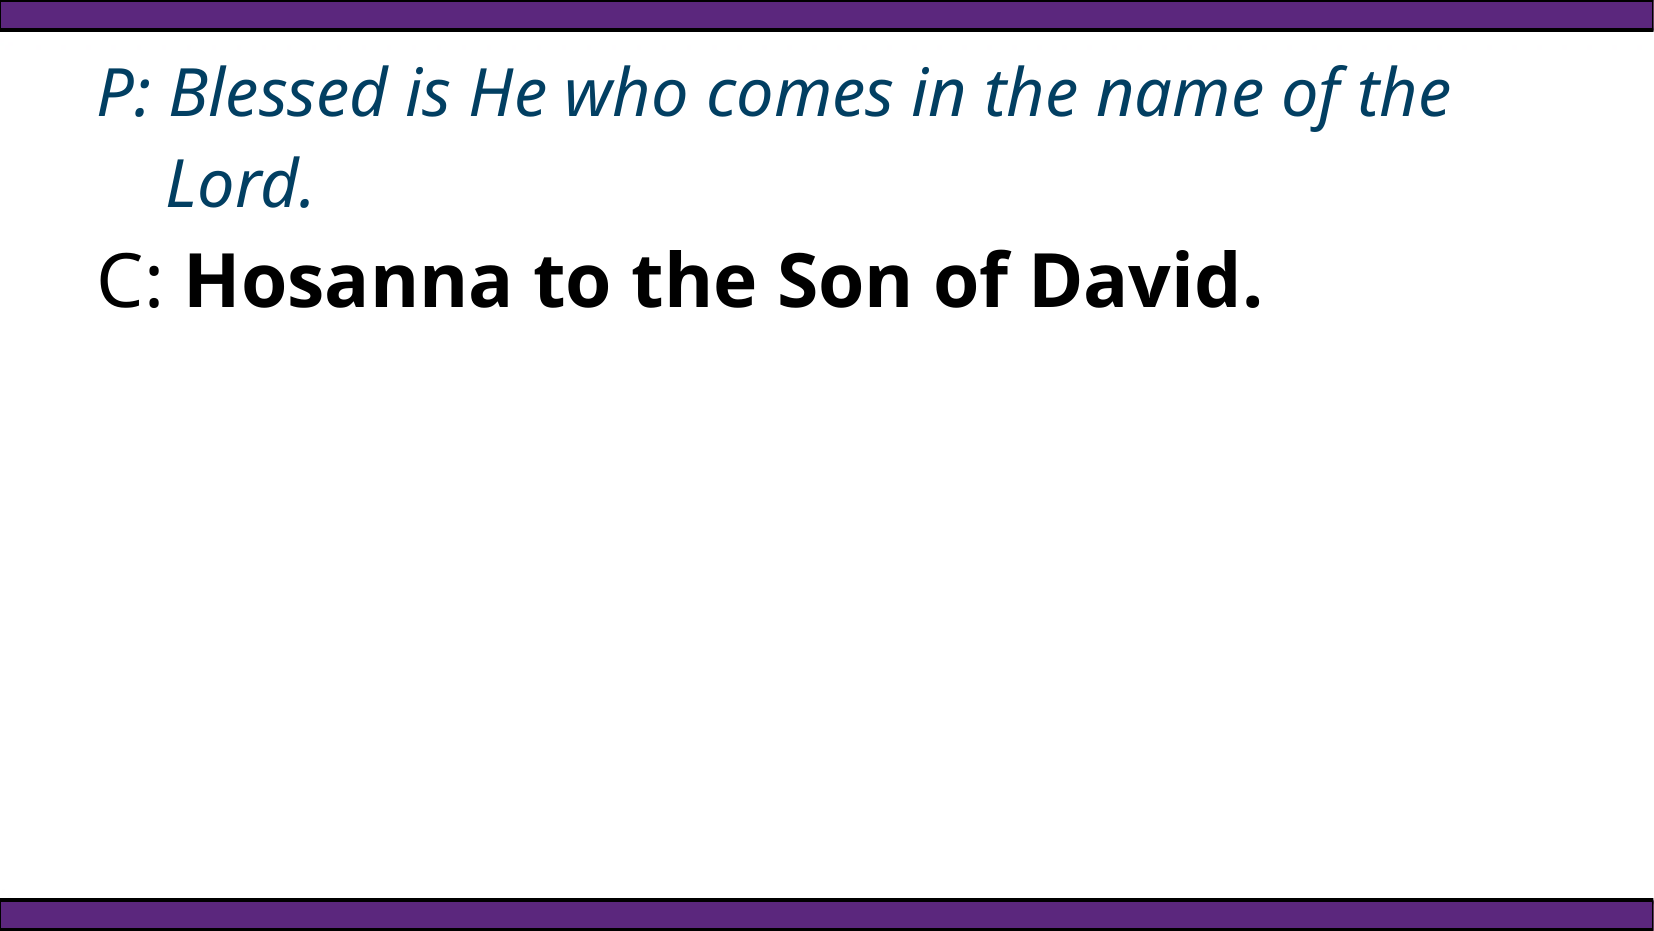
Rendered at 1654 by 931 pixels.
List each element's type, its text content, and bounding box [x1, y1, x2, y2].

text_box [0, 0, 1654, 31]
text_box P: Blessed is He who comes in the name of the Lord. C: Hosanna to the Son of David. [82, 38, 1593, 361]
text_box [0, 900, 1654, 931]
picture [0, 31, 1654, 900]
